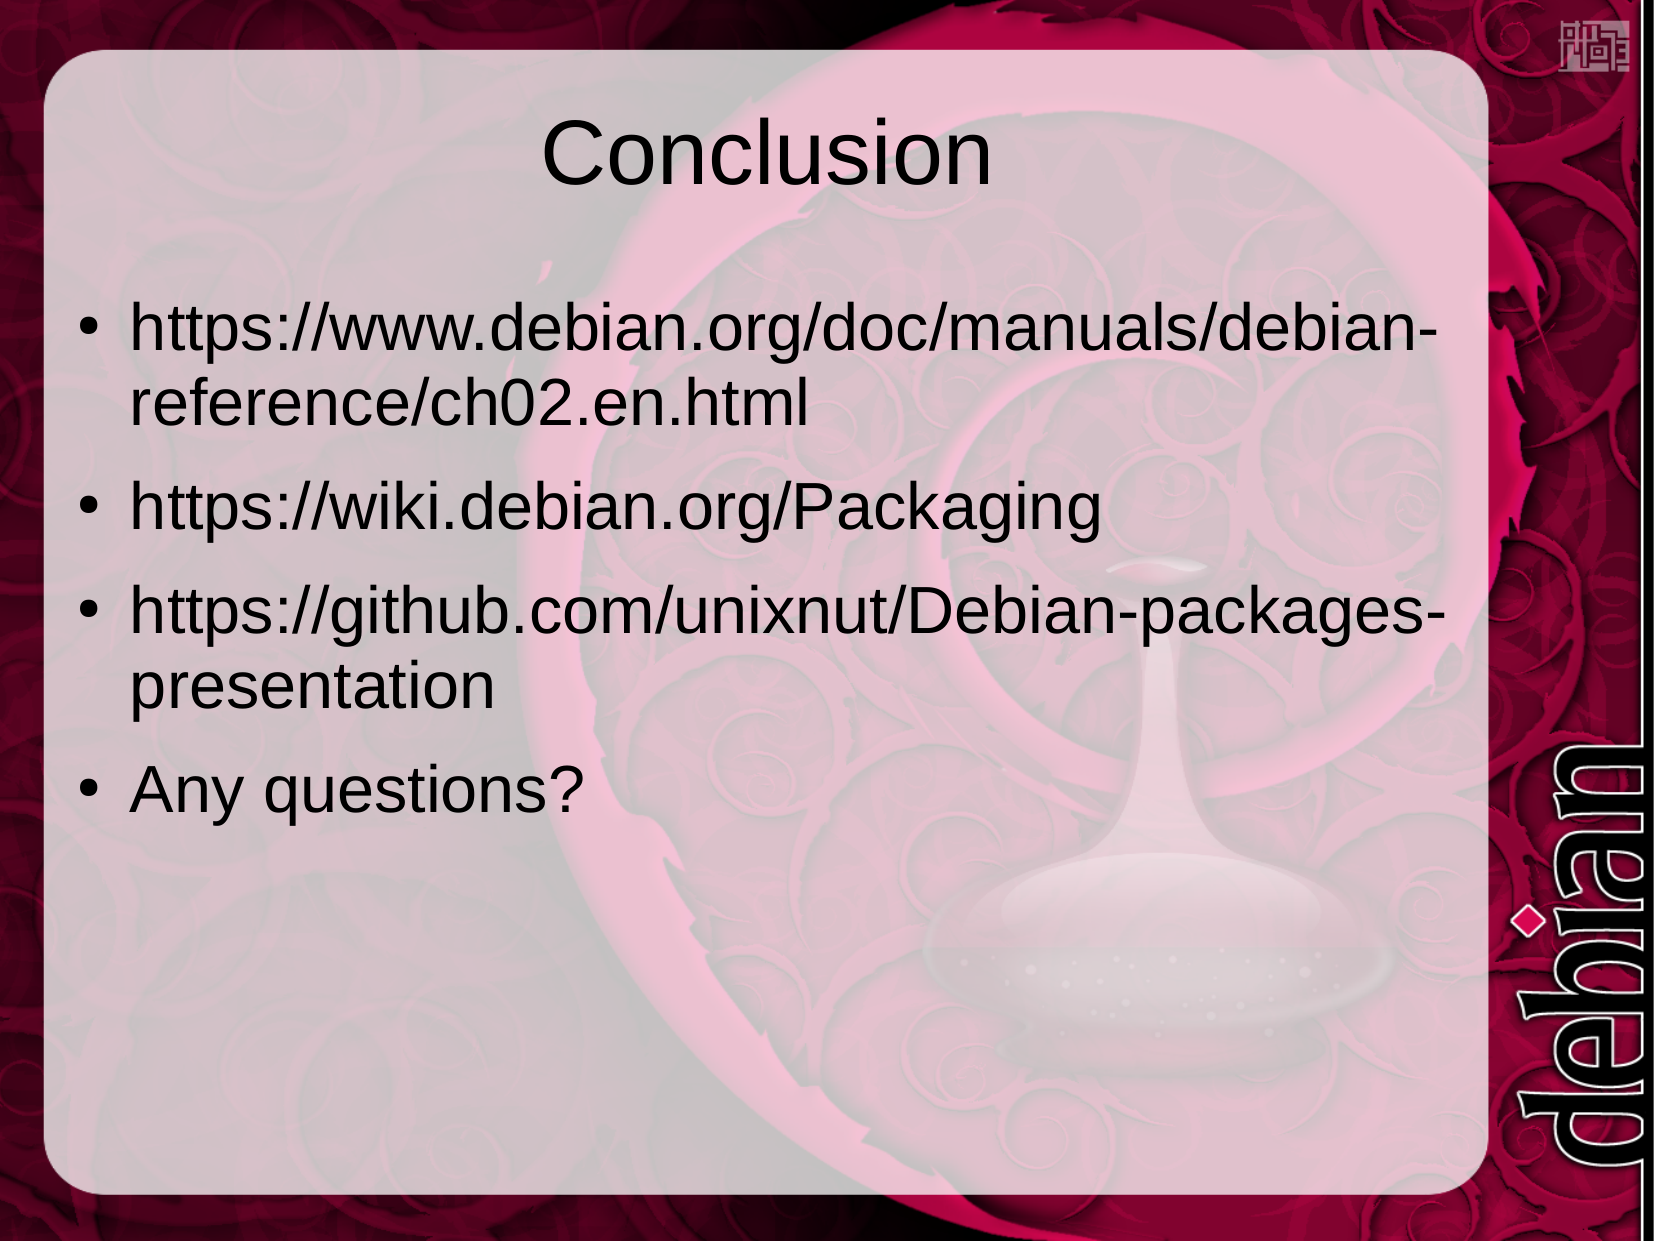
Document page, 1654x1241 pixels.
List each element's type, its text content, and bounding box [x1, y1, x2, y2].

list https://www.debian.org/doc/manuals/debian-reference/ch02.en.html https://wiki.debian.org/Packaging https://github.com/unixnut/Debian-packages-presentation Any questions? [59, 290, 1477, 1010]
picture [0, 0, 1654, 1241]
title Conclusion [59, 49, 1477, 257]
